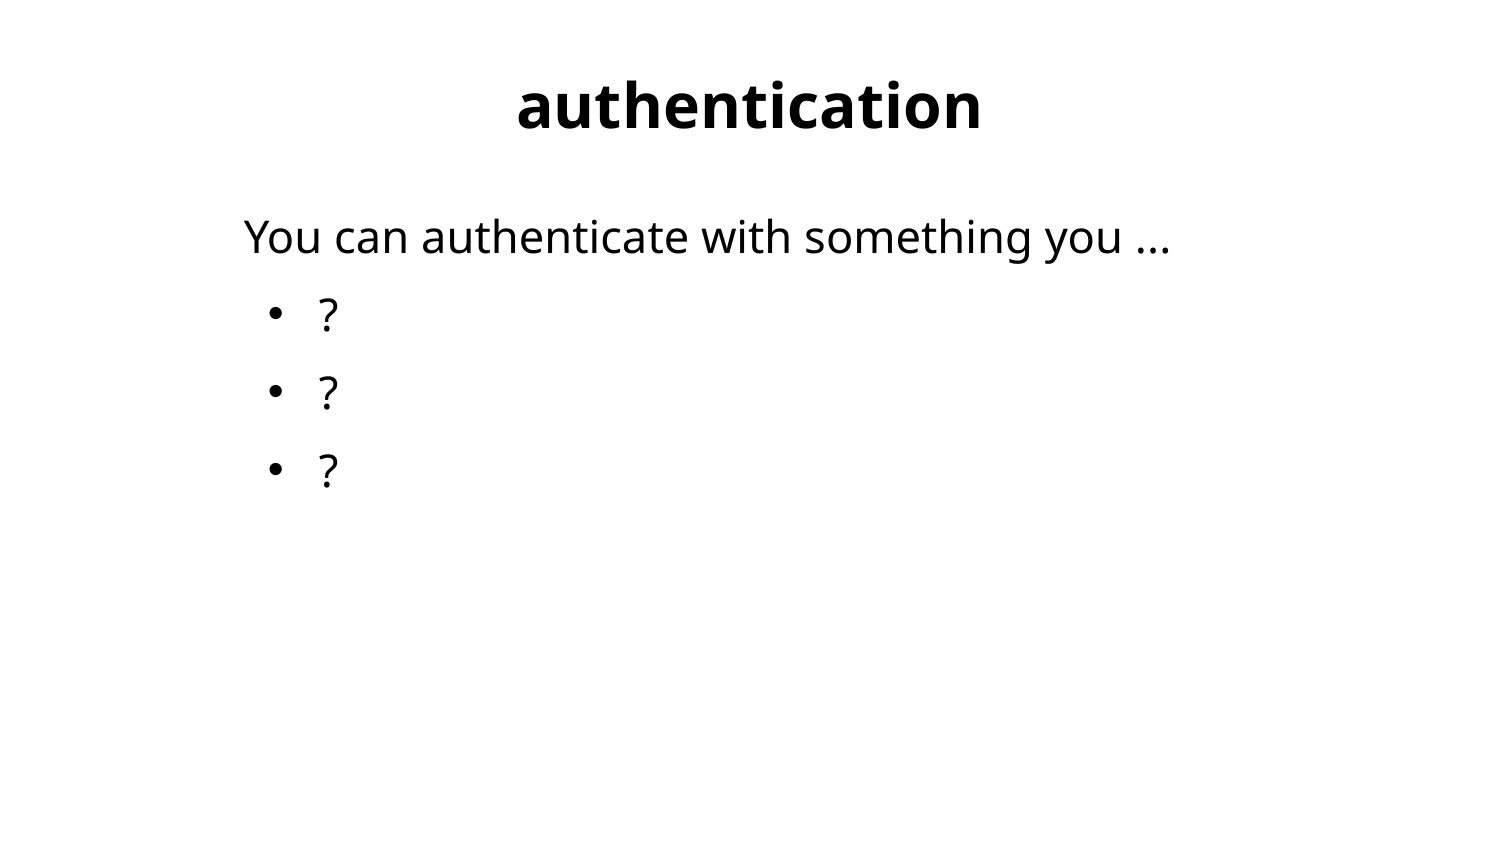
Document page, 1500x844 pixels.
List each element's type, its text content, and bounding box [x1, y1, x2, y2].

text_box authentication [243, 33, 1257, 175]
text_box You can authenticate with something you ... ? ? ? [243, 197, 1257, 687]
